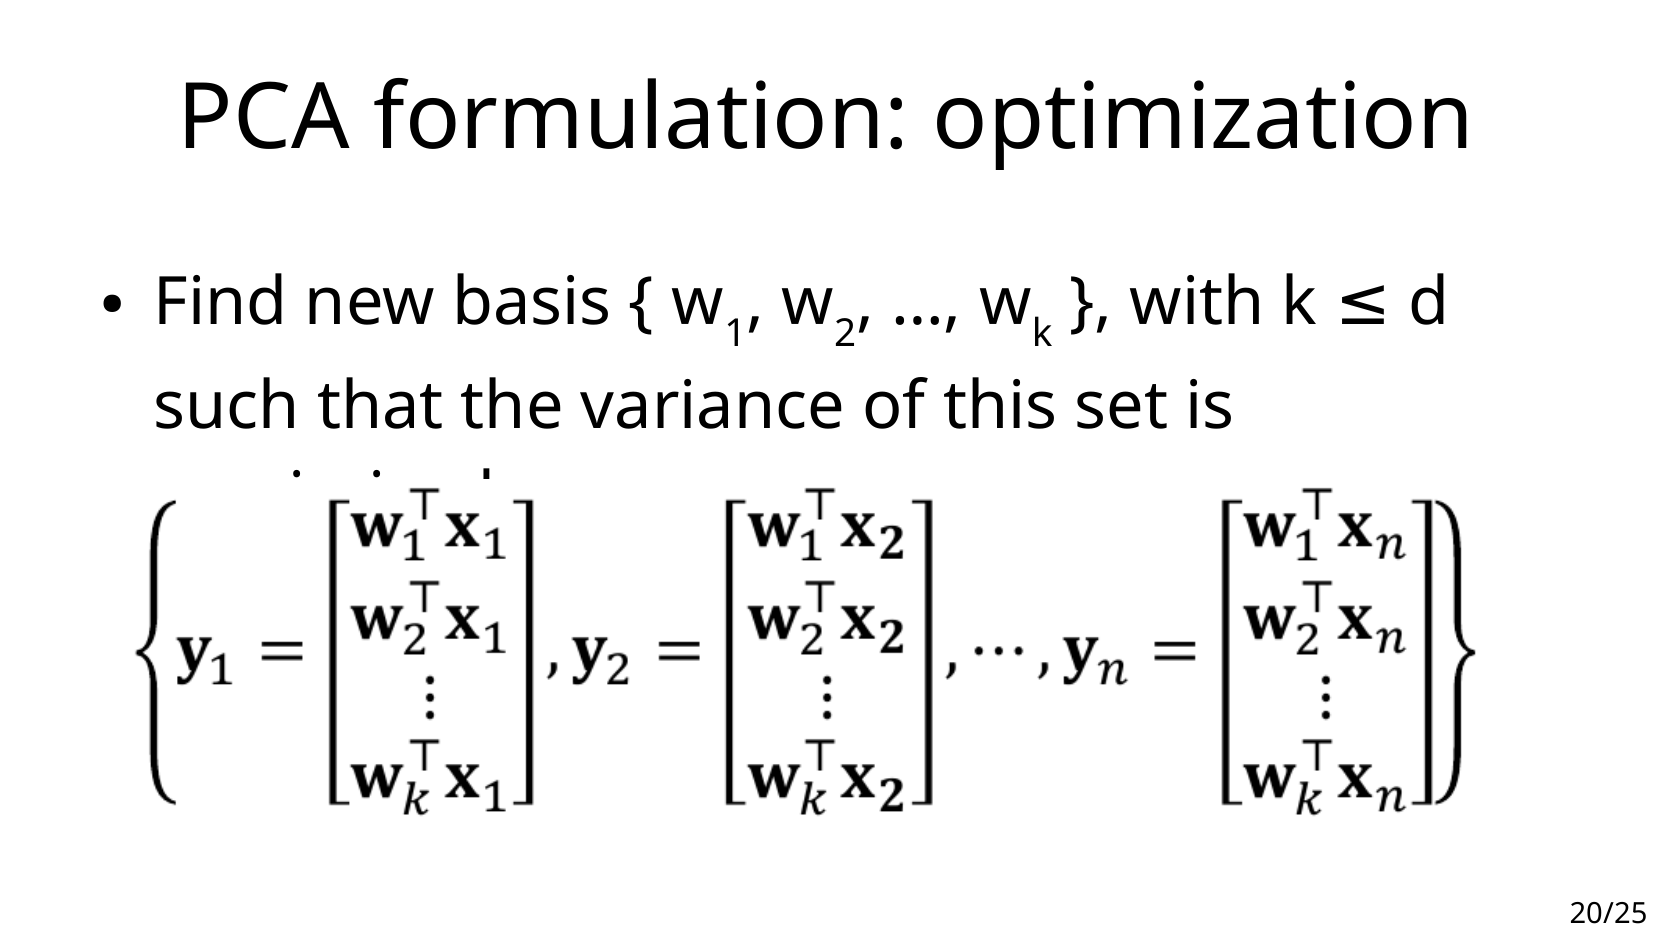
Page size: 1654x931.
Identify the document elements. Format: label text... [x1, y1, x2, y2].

title PCA formulation: optimization [82, 1, 1571, 226]
list Find new basis { w1, w2, …, wk }, with k ≤ d such that the variance of this set is maximized: [82, 253, 1571, 793]
picture [101, 479, 1516, 843]
